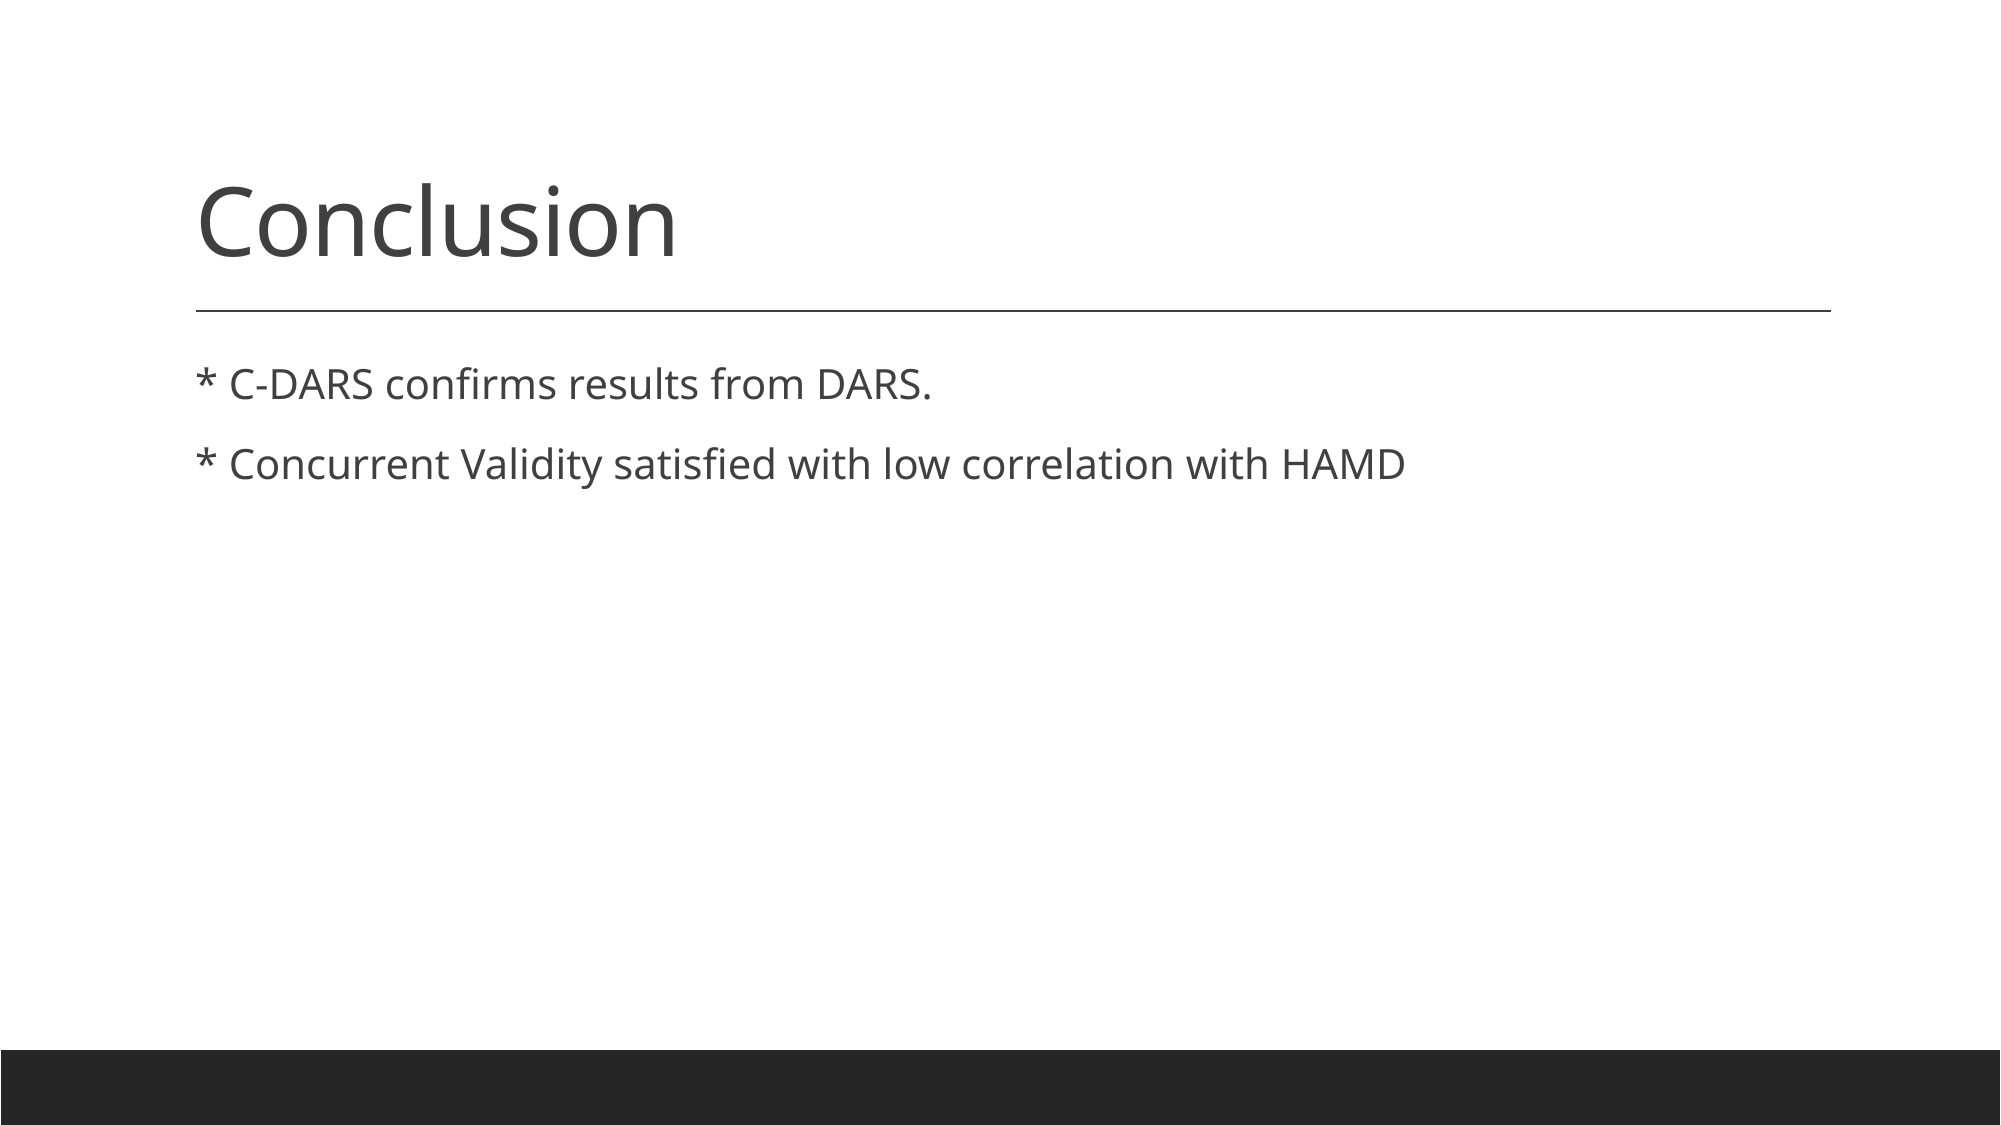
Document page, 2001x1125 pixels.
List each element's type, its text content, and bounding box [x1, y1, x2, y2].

list * C-DARS confirms results from DARS. * Concurrent Validity satisfied with low correlation with HAMD [180, 345, 1831, 963]
title Conclusion [180, 47, 1831, 286]
